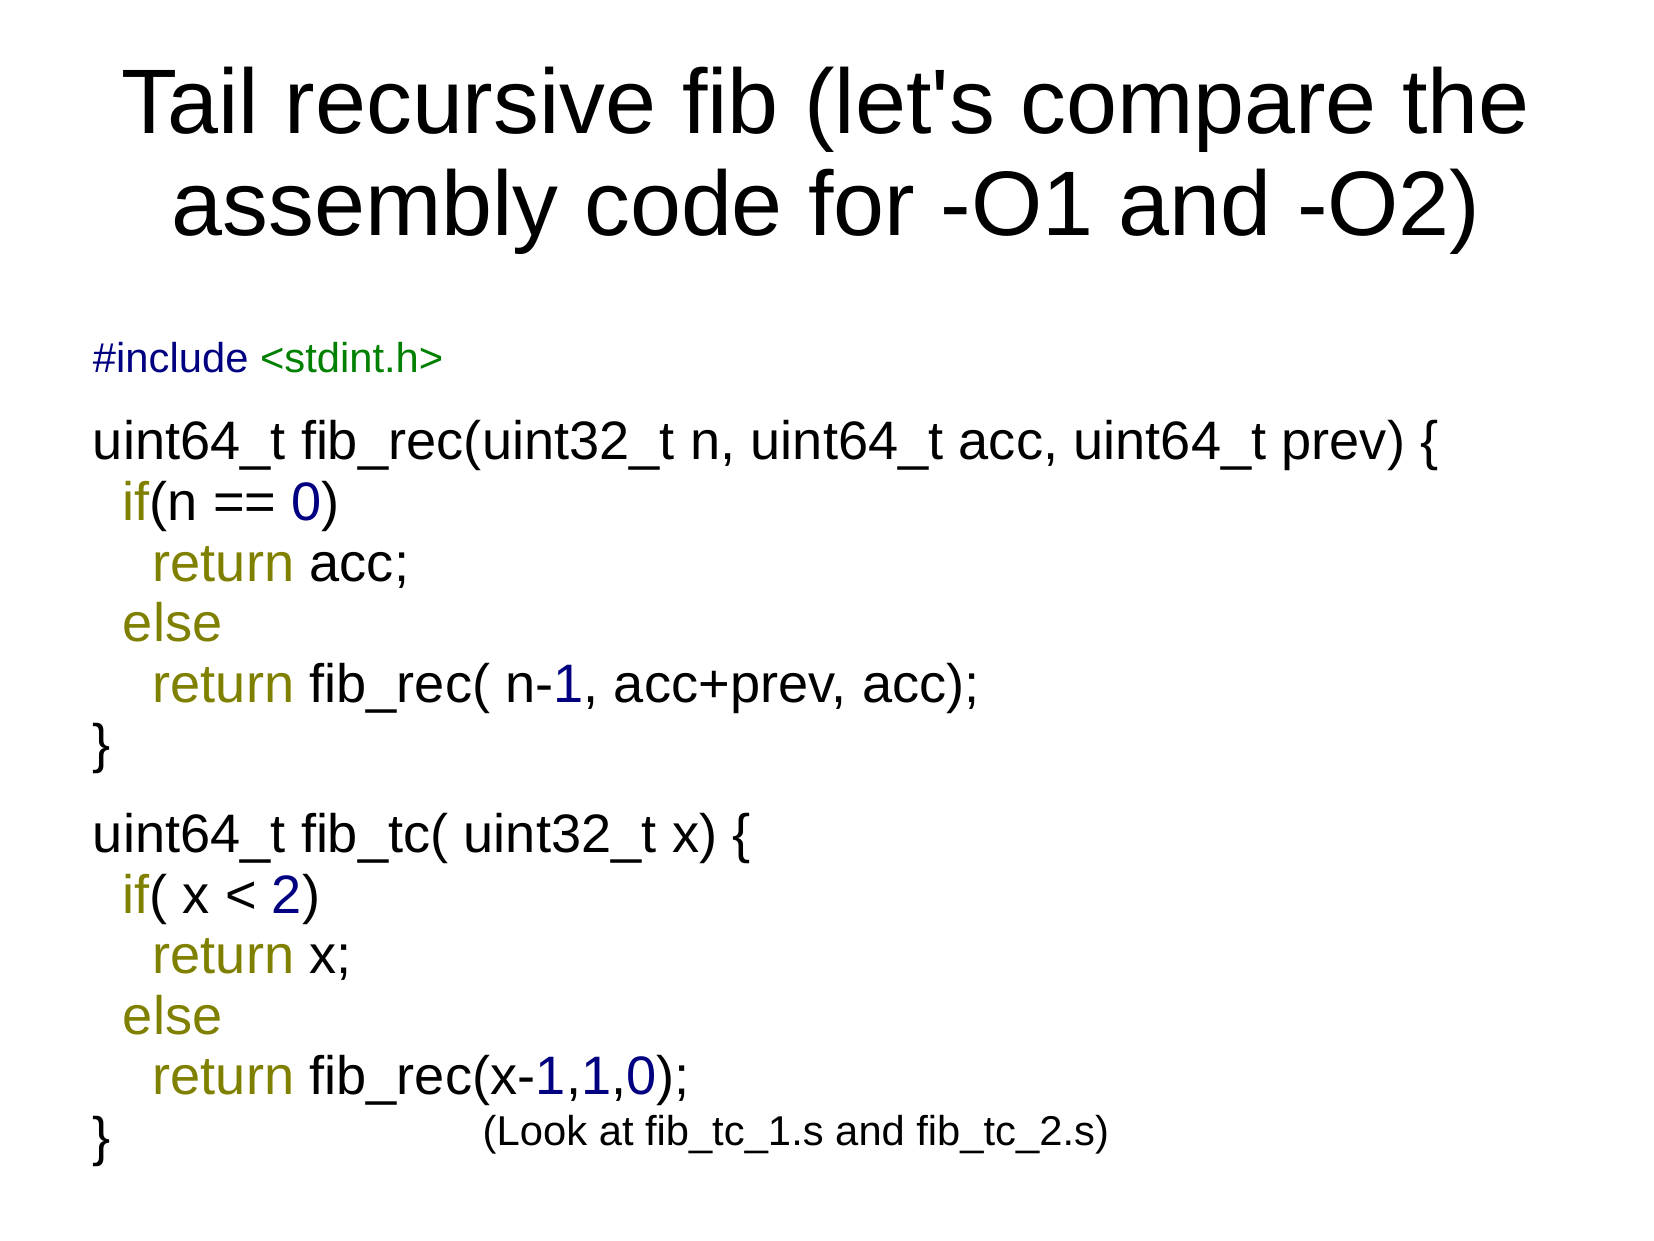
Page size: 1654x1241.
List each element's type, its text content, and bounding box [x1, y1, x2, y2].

text_box #include <stdint.h> uint64_t fib_rec(uint32_t n, uint64_t acc, uint64_t prev) { if(n == 0) return acc; else return fib_rec( n-1, acc+prev, acc); } uint64_t fib_tc( uint32_t x) { if( x < 2) return x; else return fib_rec(x-1,1,0); } [78, 327, 1583, 1175]
subtitle (Look at fib_tc_1.s and fib_tc_2.s) [68, 1015, 1524, 1241]
title Tail recursive fib (let's compare the assembly code for -O1 and -O2) [82, 49, 1571, 257]
